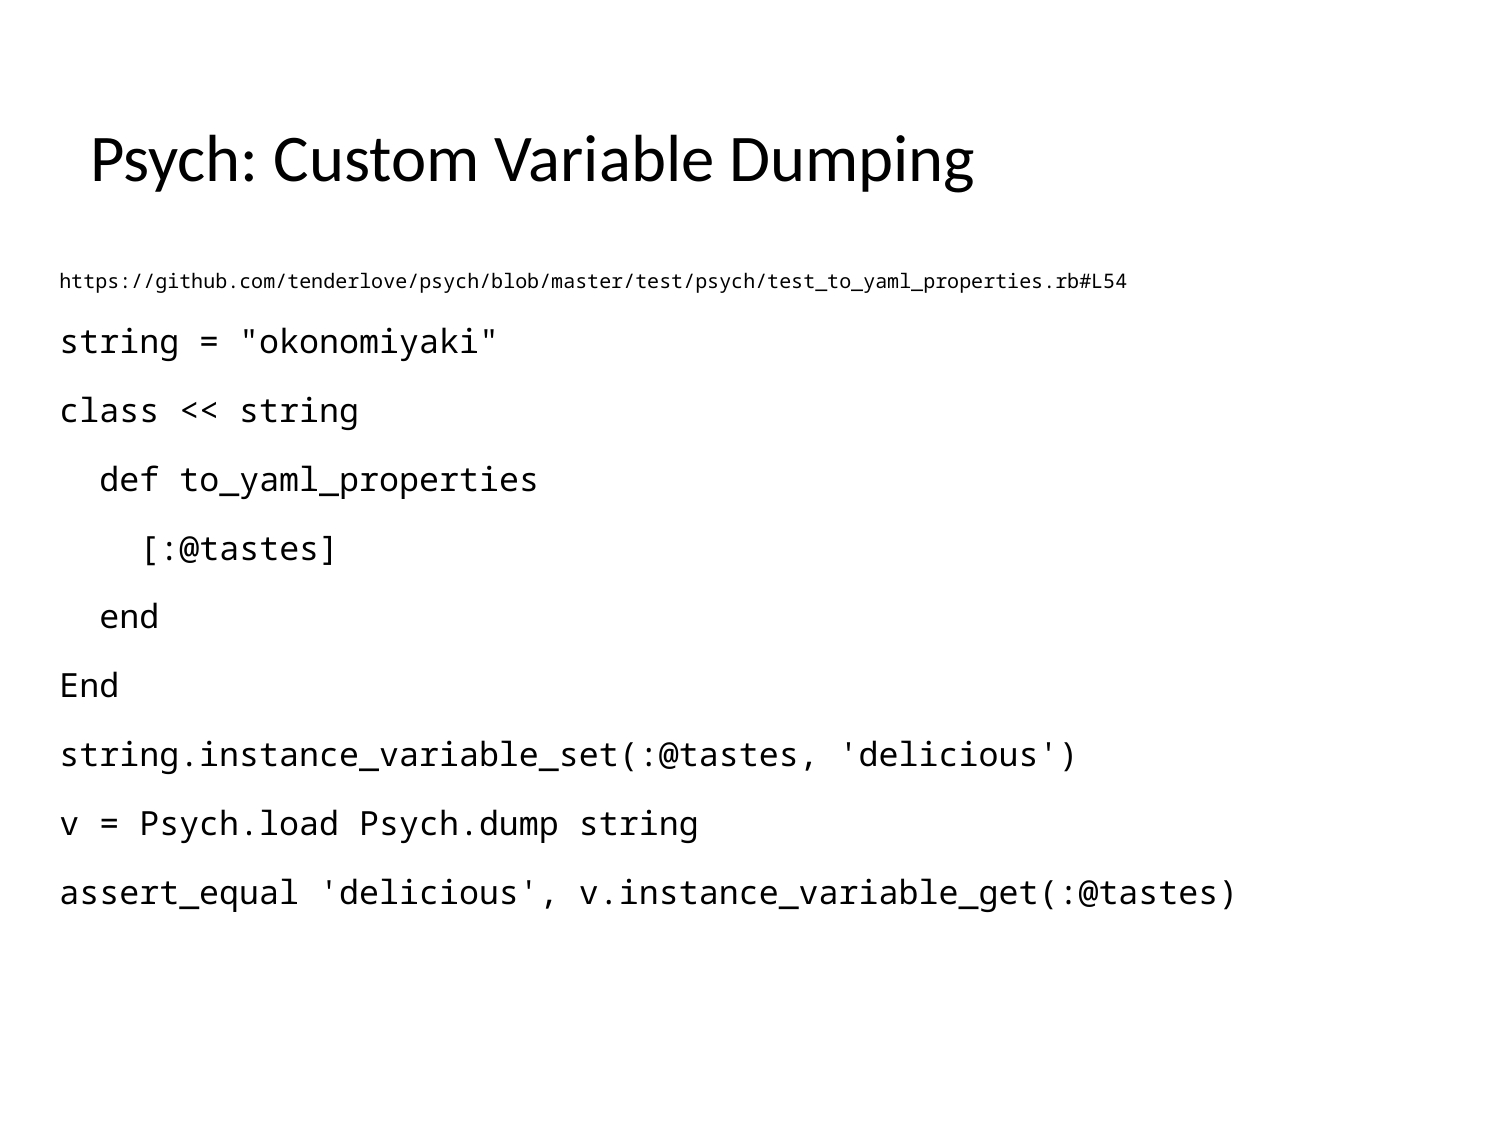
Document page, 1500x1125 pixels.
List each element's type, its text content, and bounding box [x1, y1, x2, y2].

title Psych: Custom Variable Dumping [90, 43, 1365, 267]
list https://github.com/tenderlove/psych/blob/master/test/psych/test_to_yaml_properties.rb#L54 string = "okonomiyaki" class << string def to_yaml_properties [:@tastes] end End string.instance_variable_set(:@tastes, 'delicious') v = Psych.load Psych.dump string assert_equal 'delicious', v.instance_variable_get(:@tastes) [59, 267, 1486, 920]
